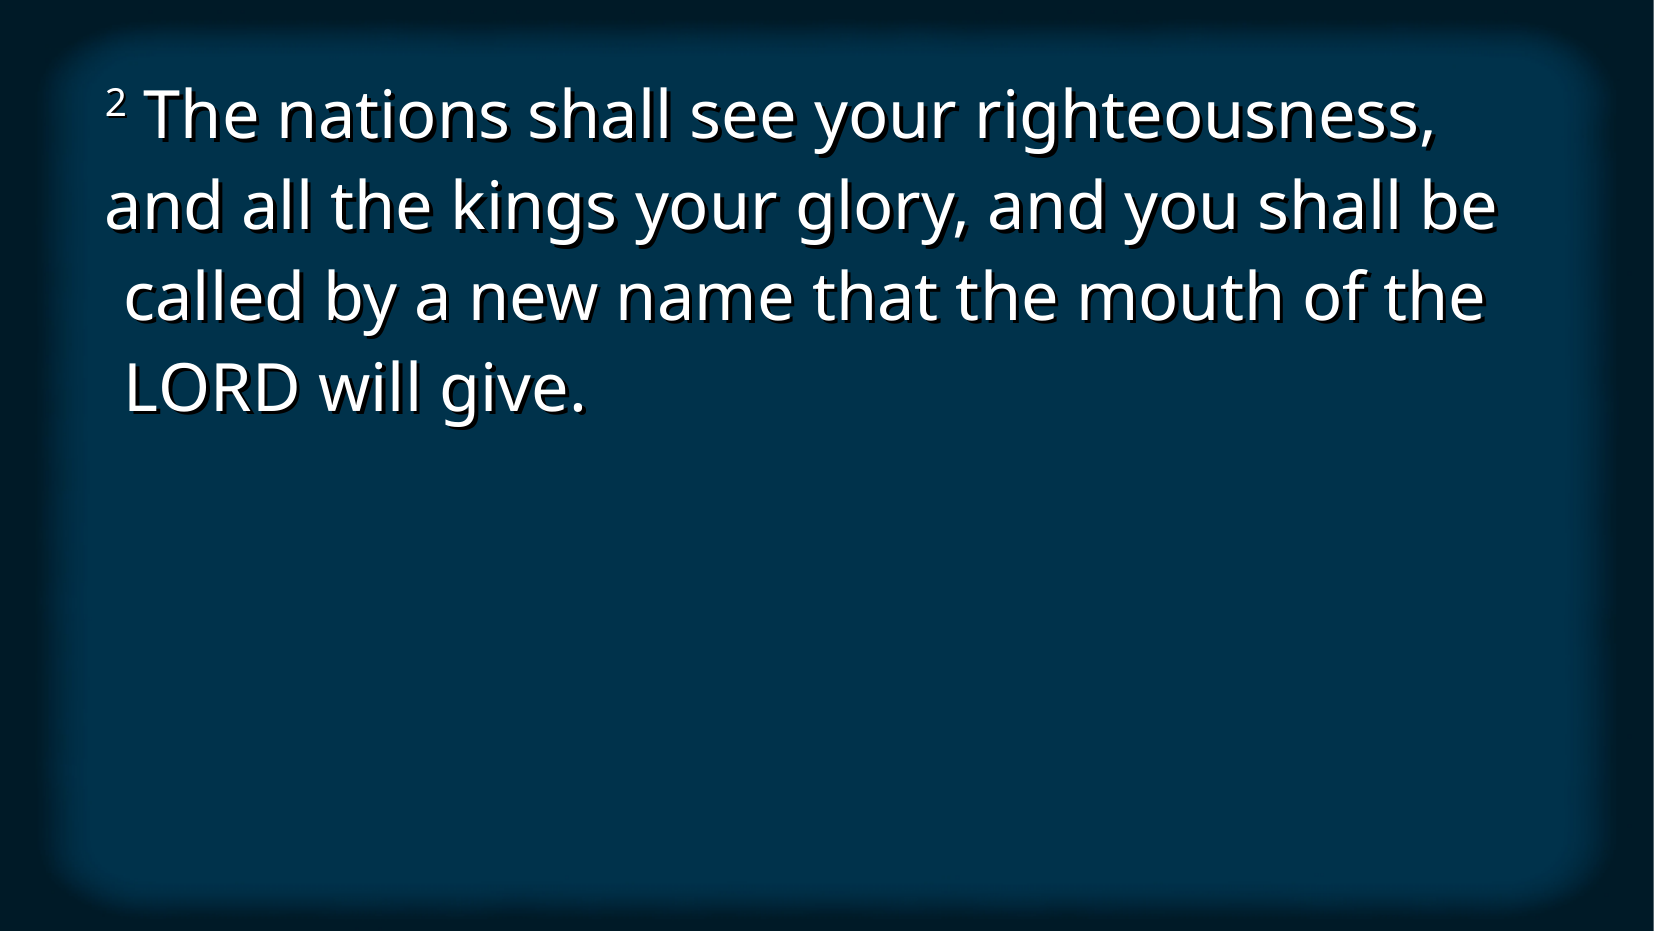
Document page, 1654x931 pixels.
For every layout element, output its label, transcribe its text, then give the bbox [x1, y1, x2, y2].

picture [0, 0, 1654, 931]
text_box 2 The nations shall see your righteousness, and all the kings your glory, and you shall be called by a new name that the mouth of the LORD will give. [90, 60, 1576, 430]
